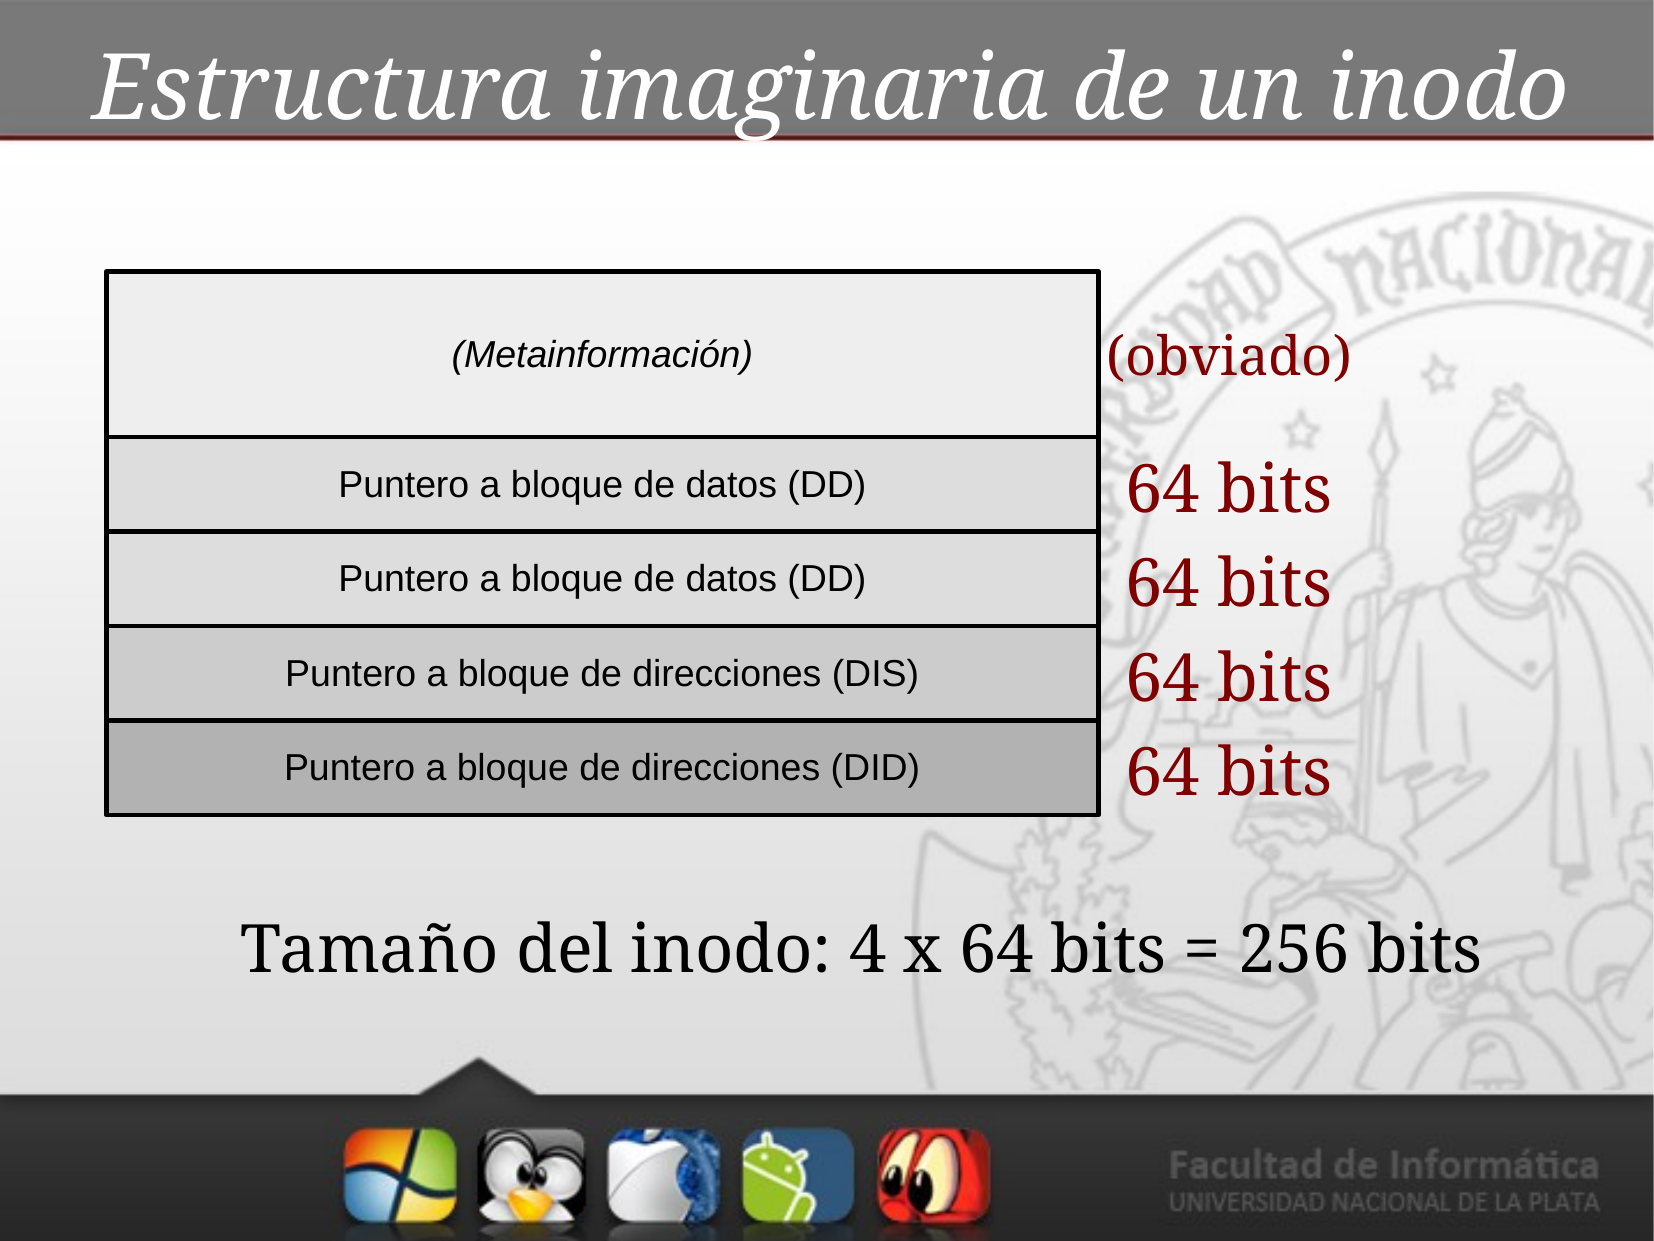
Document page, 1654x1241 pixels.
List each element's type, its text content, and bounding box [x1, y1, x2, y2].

text_box Puntero a bloque de datos (DD) [106, 437, 1099, 531]
picture [0, 0, 1654, 1241]
text_box 64 bits [1100, 531, 1359, 625]
text_box 64 bits [1100, 720, 1359, 819]
text_box 64 bits [1100, 438, 1359, 531]
text_box (obviado) [1100, 271, 1359, 438]
text_box Tamaño del inodo: 4 x 64 bits = 256 bits [112, 836, 1613, 1057]
title Estructura imaginaria de un inodo [82, 25, 1571, 142]
text_box 64 bits [1100, 625, 1359, 720]
text_box Puntero a bloque de datos (DD) [106, 531, 1099, 625]
text_box (Metainformación) [106, 271, 1099, 437]
text_box Puntero a bloque de direcciones (DID) [106, 720, 1099, 815]
text_box Puntero a bloque de direcciones (DIS) [106, 625, 1099, 720]
